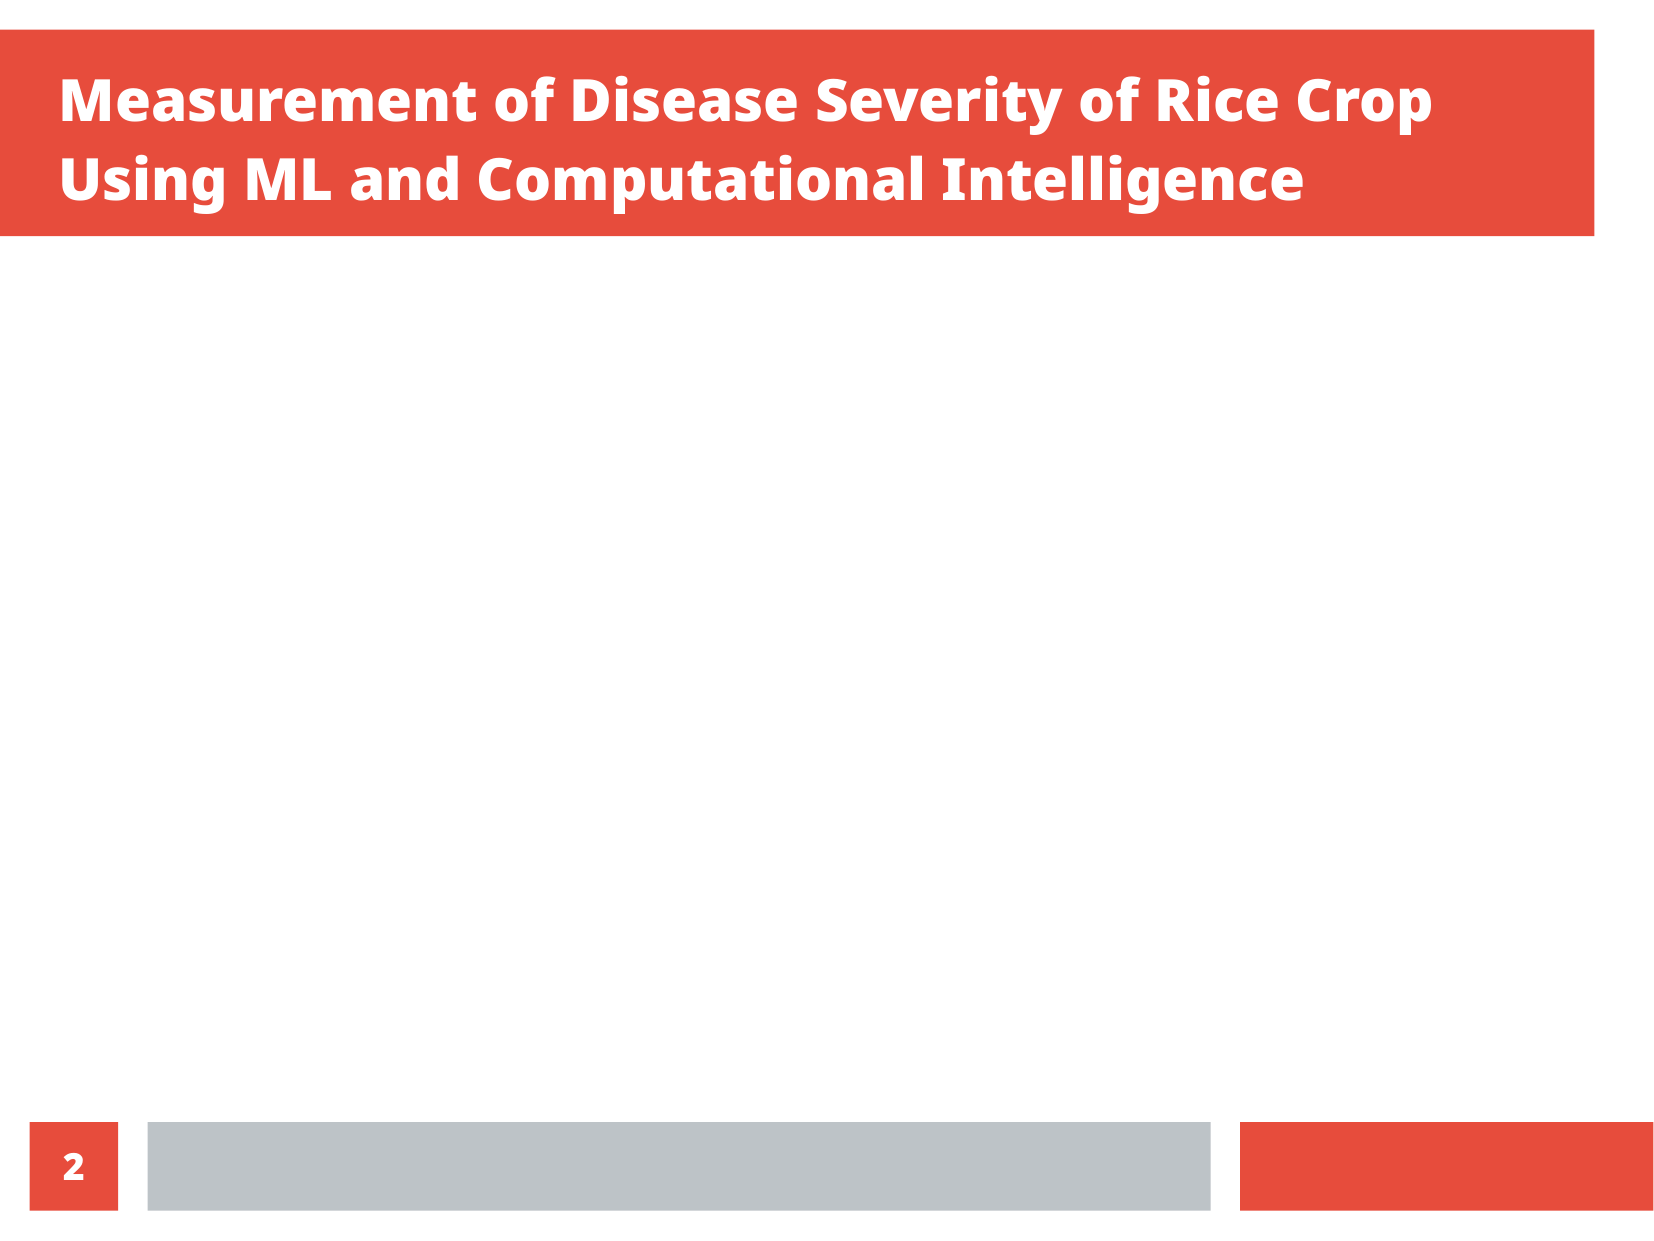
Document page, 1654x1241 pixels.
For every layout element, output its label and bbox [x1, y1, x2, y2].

text_box [59, 59, 1595, 207]
